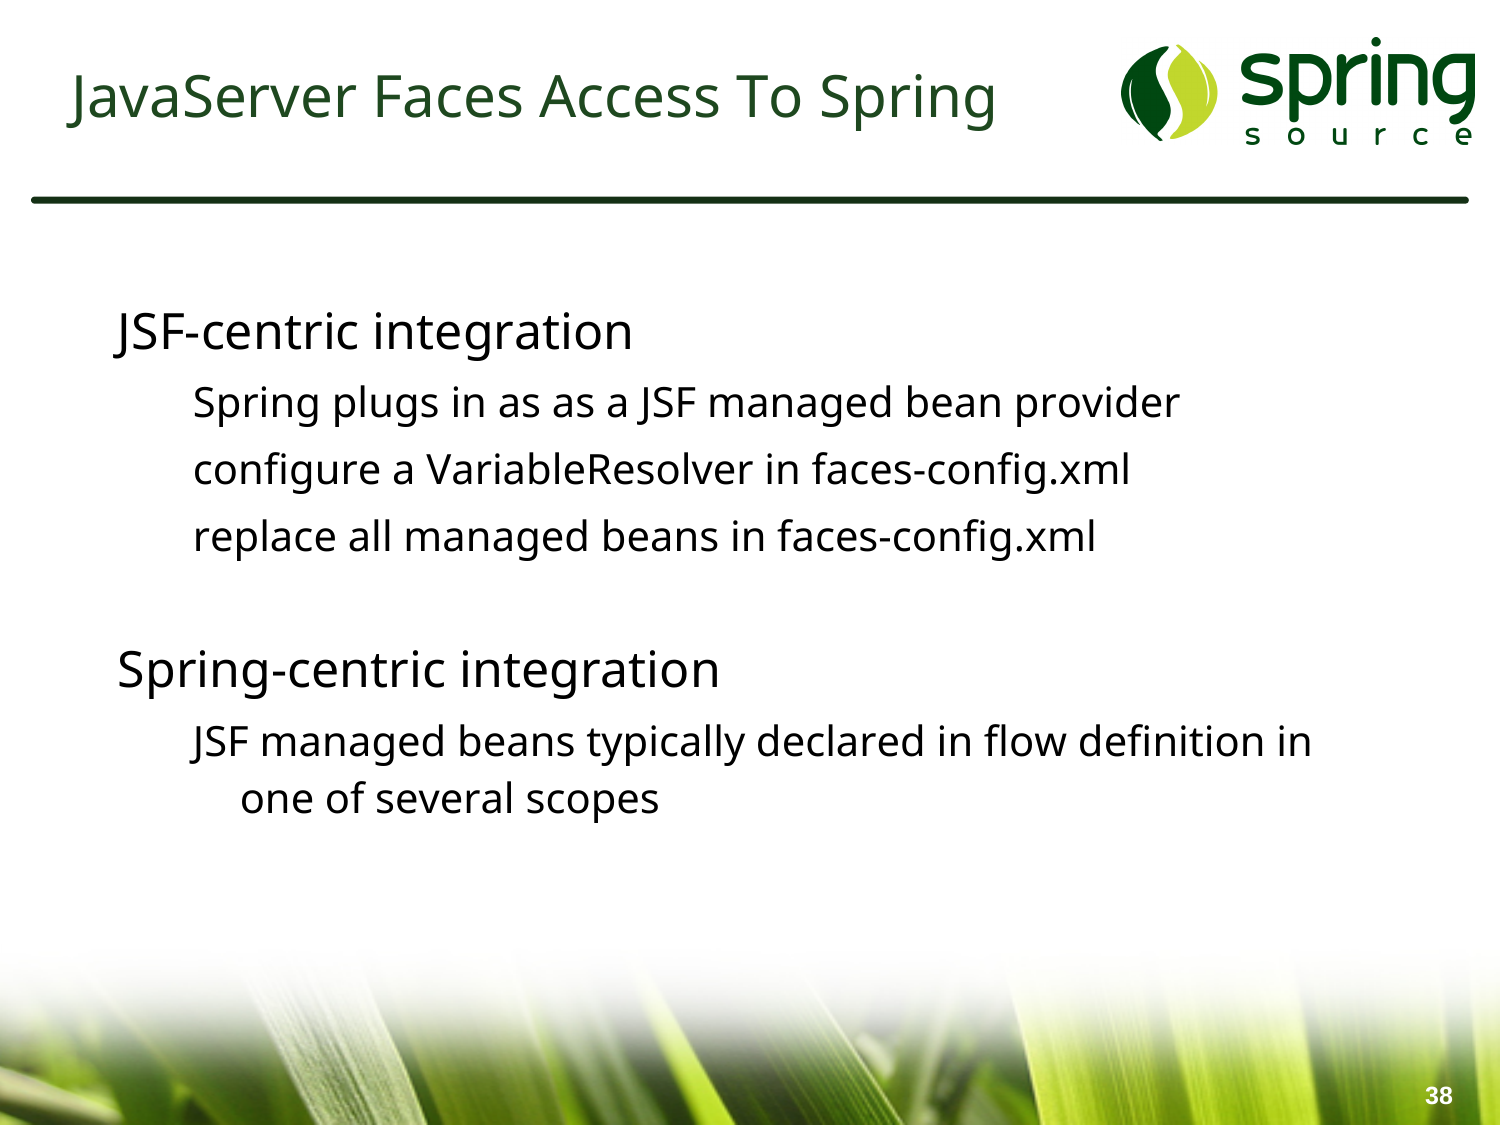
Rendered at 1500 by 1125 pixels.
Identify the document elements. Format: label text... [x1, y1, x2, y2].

picture [0, 944, 1500, 1125]
list JSF-centric integration Spring plugs in as as a JSF managed bean provider configure a VariableResolver in faces-config.xml replace all managed beans in faces-config.xml Spring-centric integration JSF managed beans typically declared in flow definition in one of several scopes [103, 292, 1394, 956]
title JavaServer Faces Access To Spring [56, 13, 1129, 176]
picture [1129, 37, 1475, 145]
